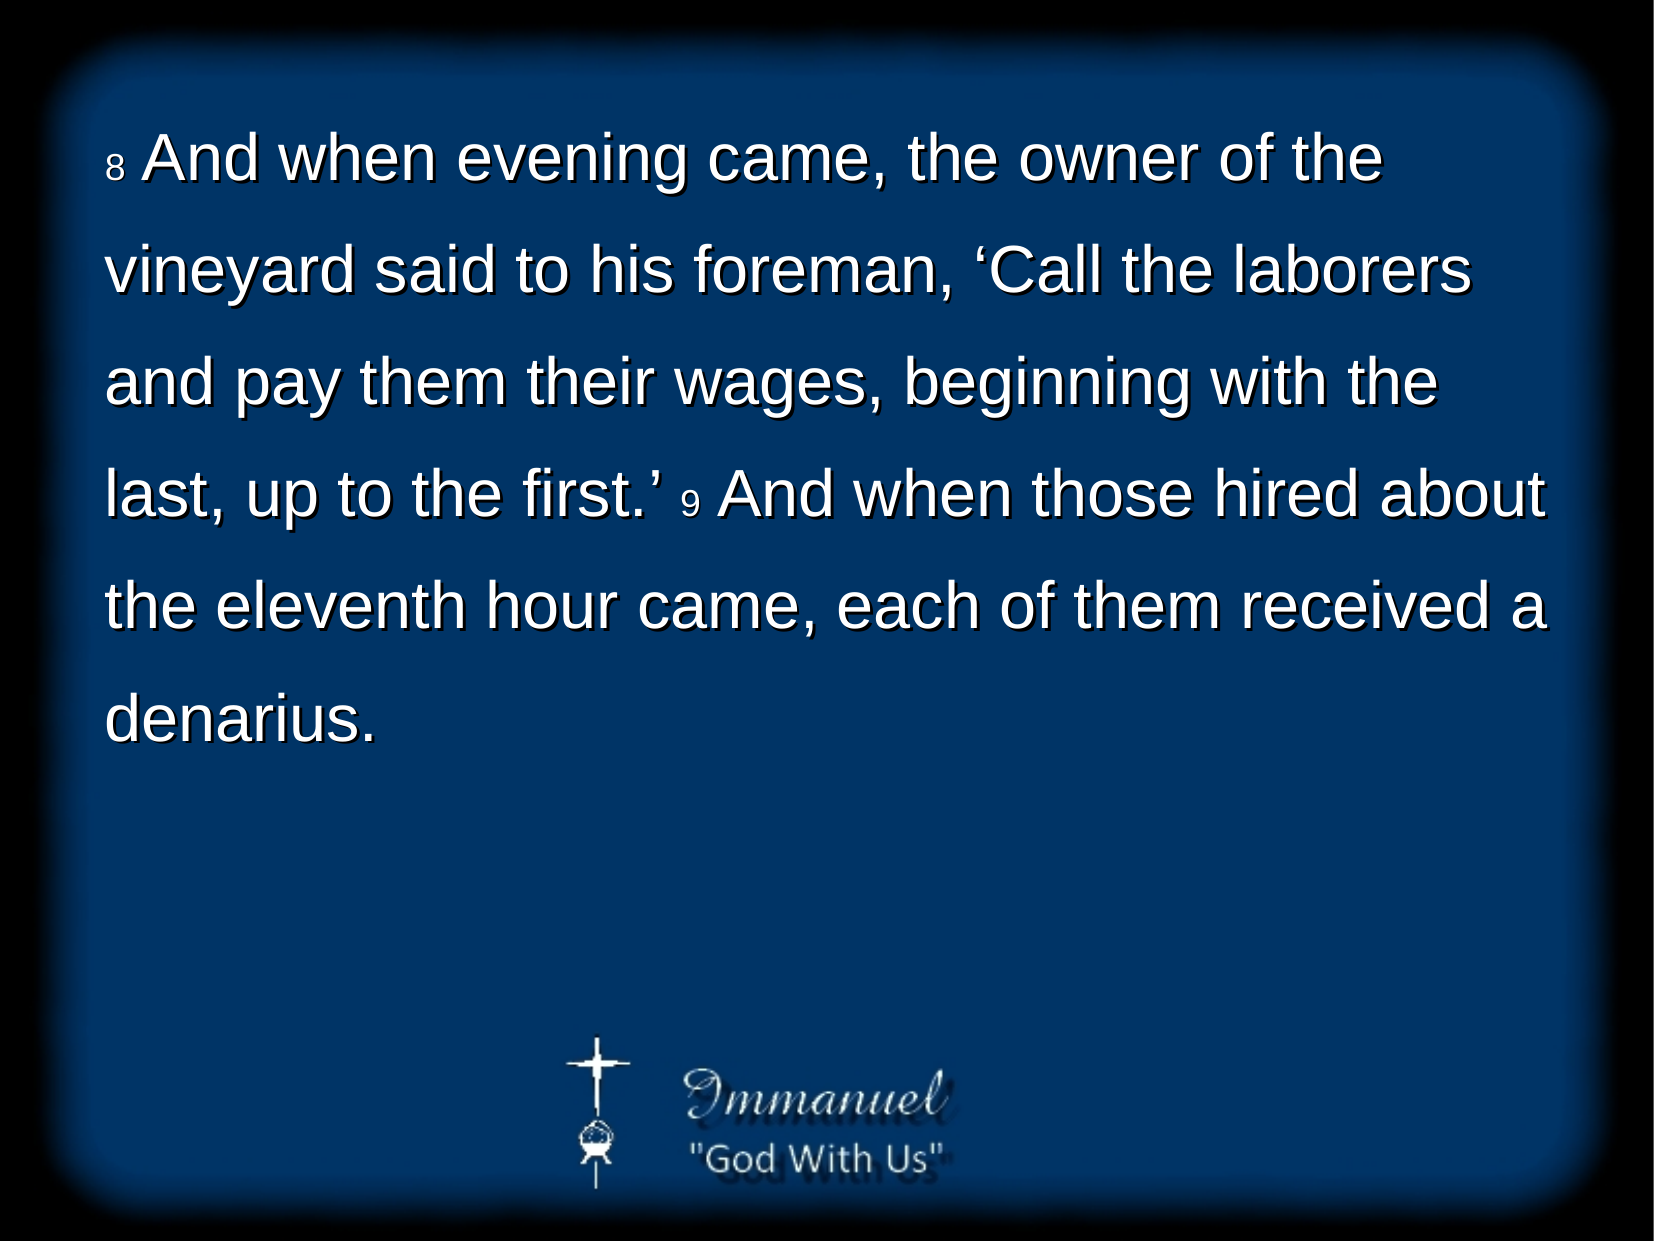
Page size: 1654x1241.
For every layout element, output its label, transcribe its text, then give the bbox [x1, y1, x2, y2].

text_box 8 And when evening came, the owner of the vineyard said to his foreman, ‘Call the laborers and pay them their wages, beginning with the last, up to the first.’ 9 And when those hired about the eleventh hour came, each of them received a denarius. [90, 75, 1576, 726]
picture [0, 0, 1654, 1241]
